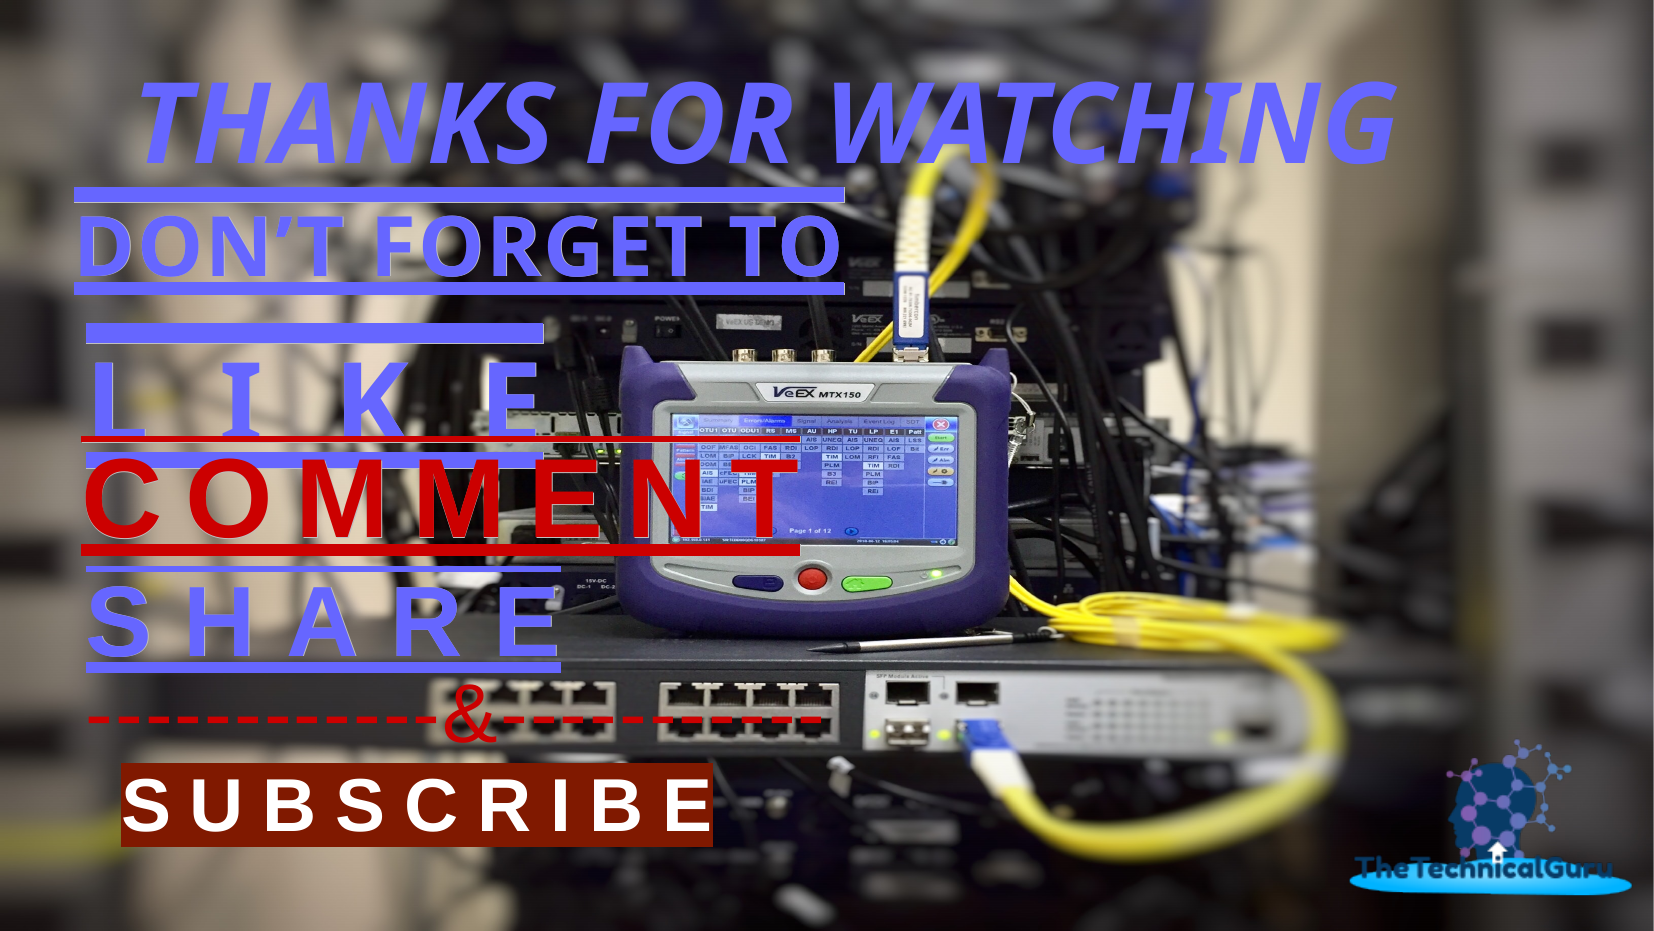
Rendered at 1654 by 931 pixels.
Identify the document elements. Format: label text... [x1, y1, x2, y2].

text_box ------------&----------- [70, 659, 842, 768]
text_box LIKE [70, 315, 638, 428]
text_box SHARE [70, 558, 576, 659]
text_box THANKS FOR WATCHING [118, 35, 1541, 177]
text_box SUBSCRIBE [106, 755, 876, 855]
picture [0, 0, 1654, 931]
text_box COMMENT [66, 428, 815, 569]
text_box DON’T FORGET TO [59, 179, 1184, 331]
